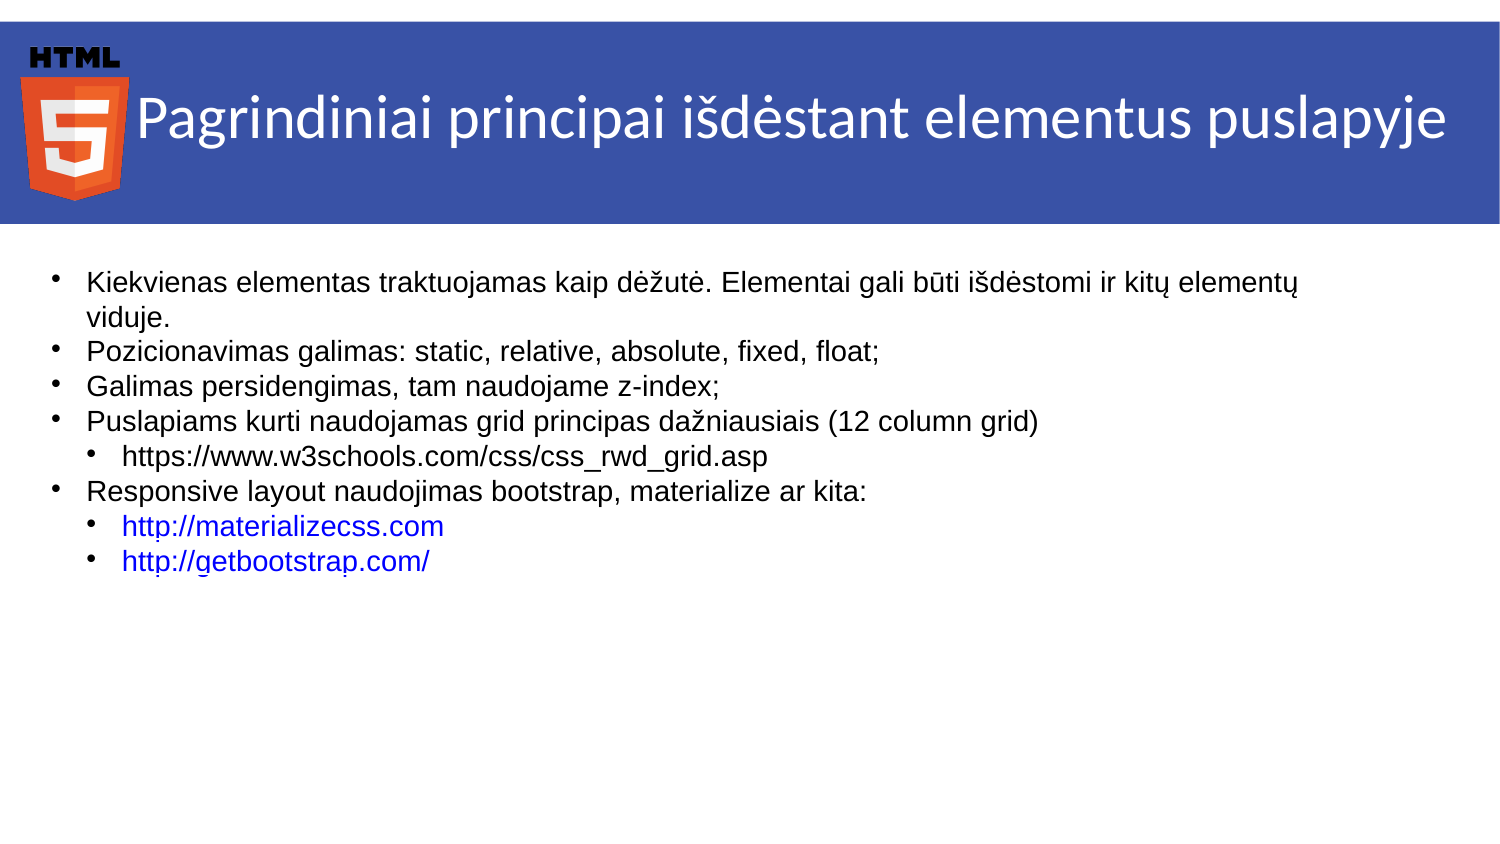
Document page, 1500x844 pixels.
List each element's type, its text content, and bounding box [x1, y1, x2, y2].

text_box Pagrindiniai principai išdėstant elementus puslapyje [122, 72, 1500, 167]
picture [20, 46, 130, 201]
text_box Kiekvienas elementas traktuojamas kaip dėžutė. Elementai gali būti išdėstomi ir kitų elementų viduje. Pozicionavimas galimas: static, relative, absolute, fixed, float; Galimas persidengimas, tam naudojame z-index; Puslapiams kurti naudojamas grid principas dažniausiais (12 column grid) https://www.w3schools.com/css/css_rwd_grid.asp Responsive layout naudojimas bootstrap, materialize ar kita: http://materializecss.com http://getbootstrap.com/ [36, 247, 1389, 789]
